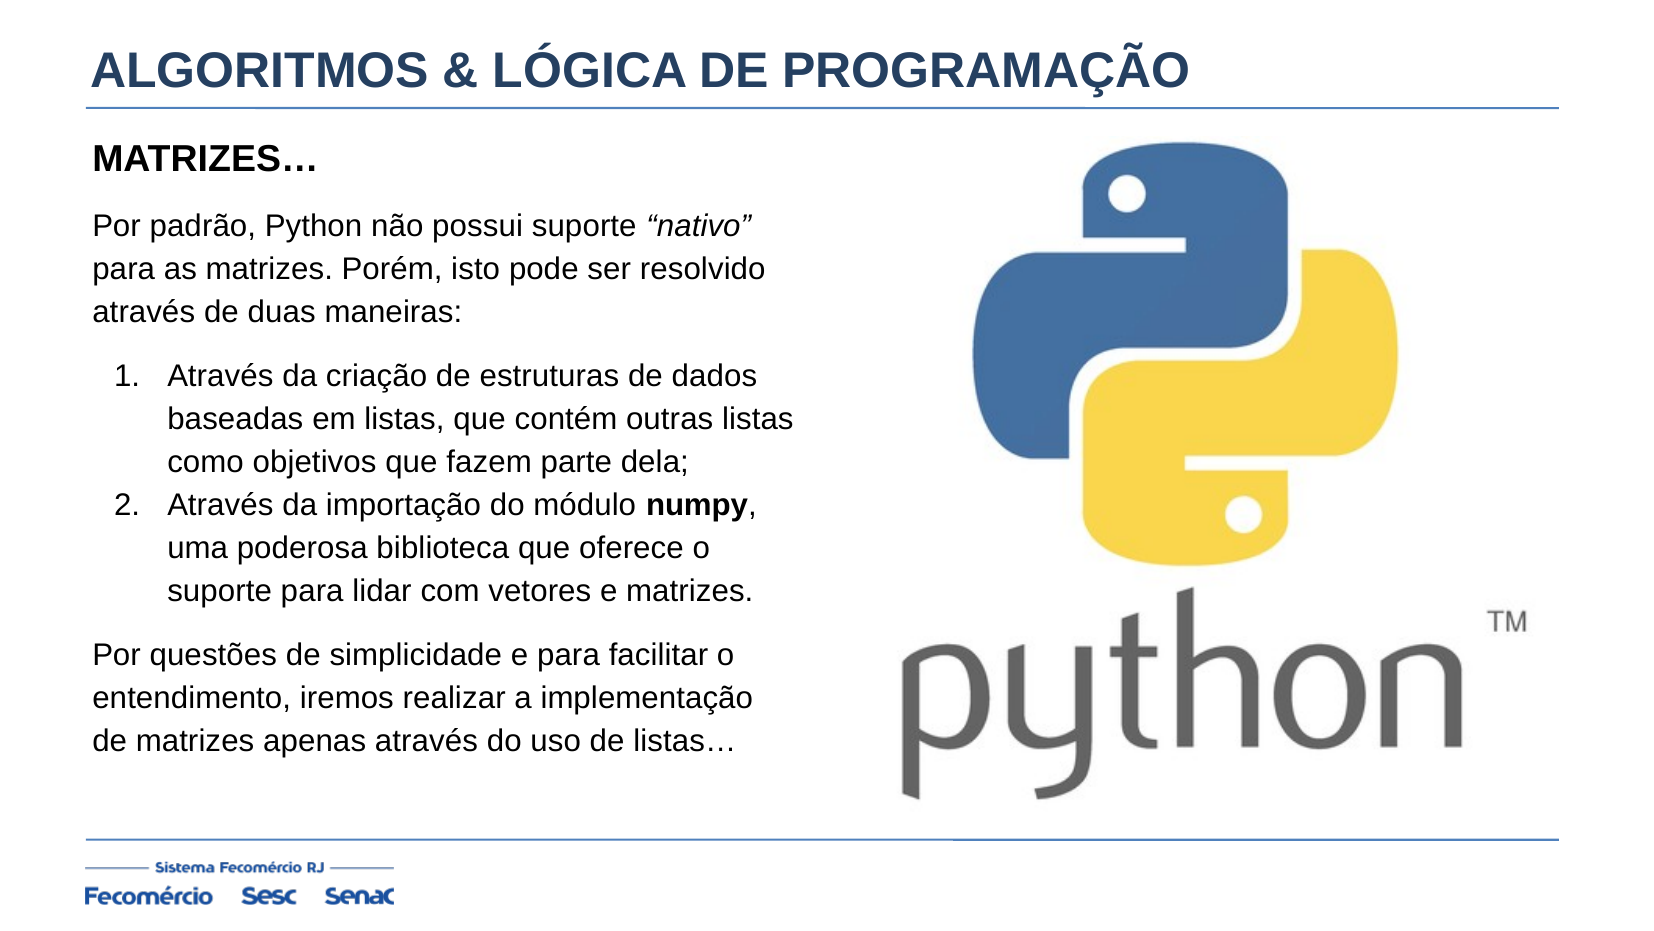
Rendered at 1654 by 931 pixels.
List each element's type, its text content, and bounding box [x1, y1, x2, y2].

text_box MATRIZES… Por padrão, Python não possui suporte “nativo” para as matrizes. Porém, isto pode ser resolvido através de duas maneiras: Através da criação de estruturas de dados baseadas em listas, que contém outras listas como objetivos que fazem parte dela; Através da importação do módulo numpy, uma poderosa biblioteca que oferece o suporte para lidar com vetores e matrizes. Por questões de simplicidade e para facilitar o entendimento, iremos realizar a implementação de matrizes apenas através do uso de listas… [77, 112, 810, 836]
text_box ALGORITMOS & LÓGICA DE PROGRAMAÇÃO [90, 32, 1564, 104]
picture [62, 845, 416, 921]
picture [810, 136, 1560, 812]
